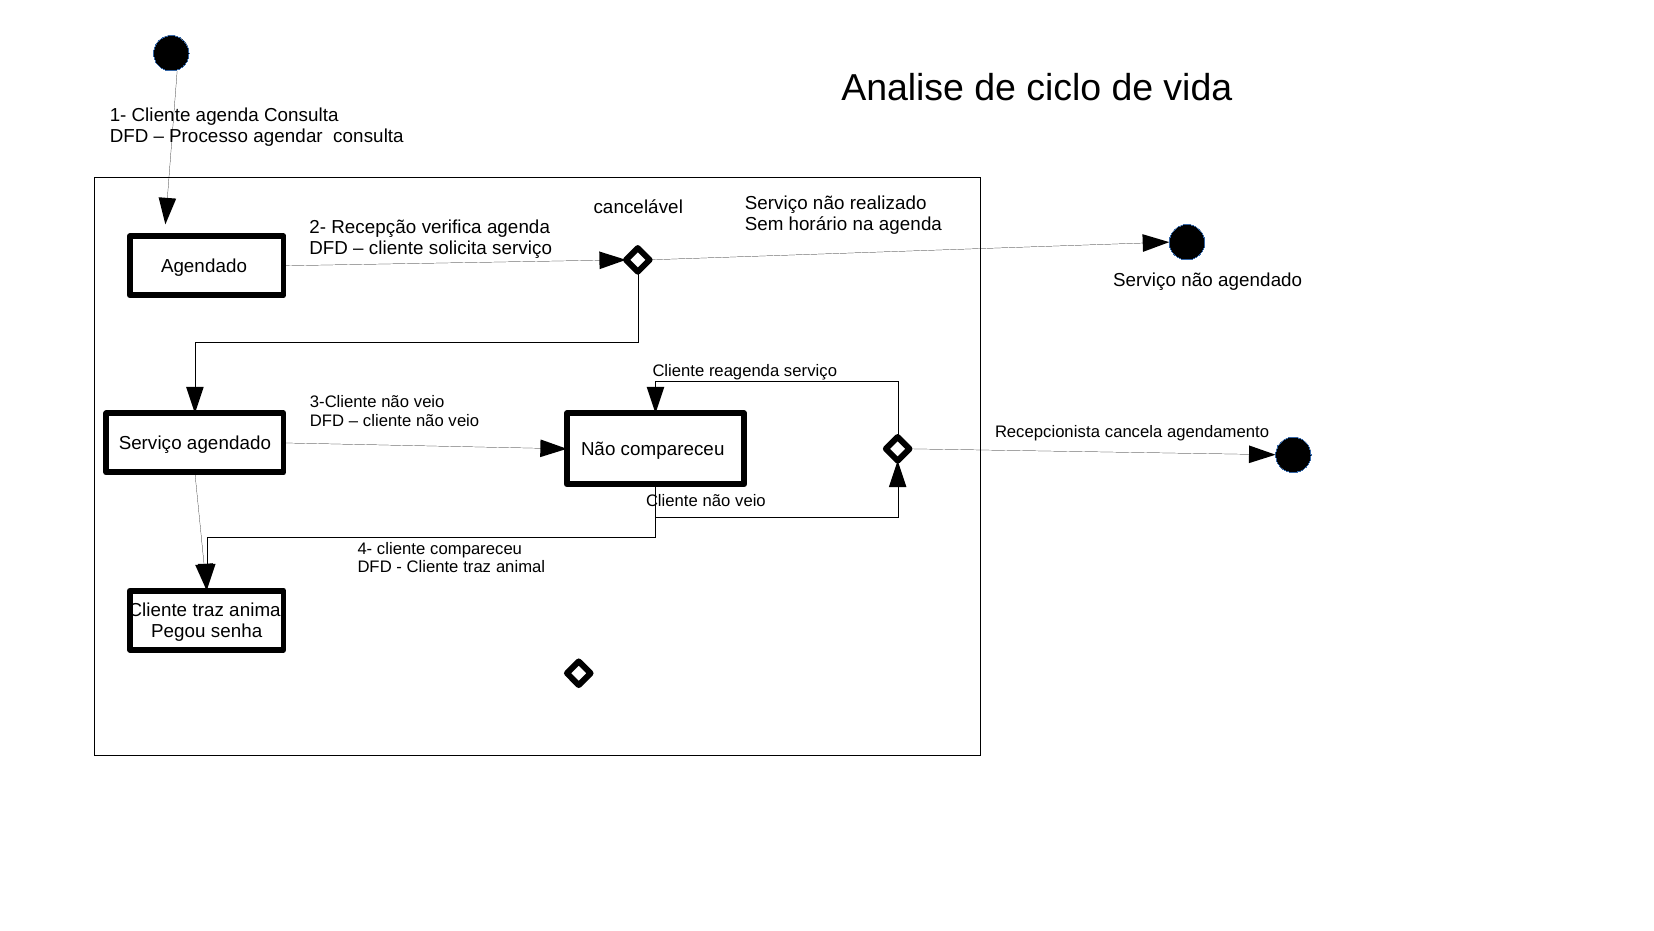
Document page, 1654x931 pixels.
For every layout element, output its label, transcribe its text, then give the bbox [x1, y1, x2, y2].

text_box Serviço não realizado Sem horário na agenda [730, 185, 957, 243]
text_box Recepcionista cancela agendamento [980, 415, 1290, 449]
text_box 2- Recepção verifica agenda DFD – cliente solicita serviço [294, 208, 570, 266]
text_box 3-Cliente não veio DFD – cliente não veio [295, 384, 556, 438]
text_box [1275, 437, 1312, 473]
text_box Não compareceu [566, 413, 745, 485]
text_box 4- cliente compareceu DFD - Cliente traz animal [342, 531, 575, 584]
text_box Cliente reagenda serviço [637, 354, 858, 388]
text_box Cliente não veio [631, 484, 655, 518]
text_box 1- Cliente agenda Consulta DFD – Processo agendar consulta [171, 96, 424, 154]
text_box [153, 35, 190, 71]
text_box Analise de ciclo de vida [826, 59, 1248, 116]
text_box Cliente traz animal Pegou senha [129, 590, 284, 650]
text_box Serviço agendado [106, 413, 284, 473]
text_box Agendado [129, 236, 284, 296]
text_box Serviço não agendado [1098, 262, 1318, 298]
text_box Cliente não veio [656, 484, 786, 514]
text_box [1169, 224, 1205, 260]
text_box cancelável [578, 188, 698, 225]
text_box 1- Cliente agenda Consulta DFD – Processo agendar consulta [95, 96, 175, 154]
